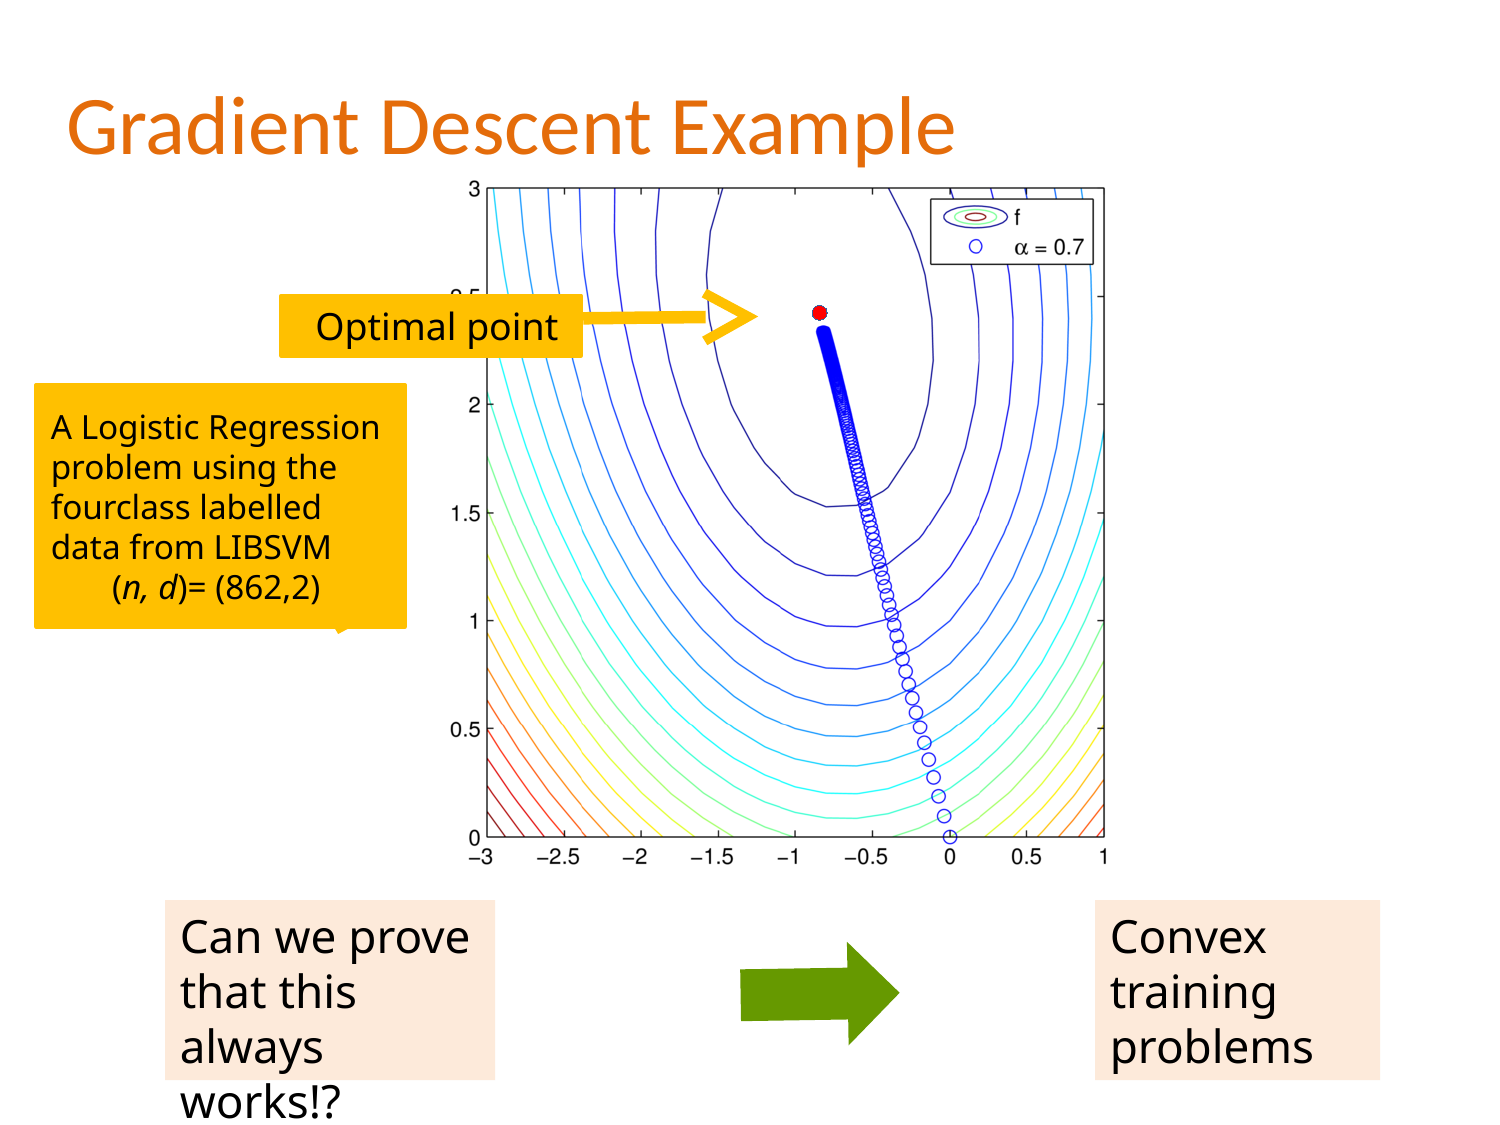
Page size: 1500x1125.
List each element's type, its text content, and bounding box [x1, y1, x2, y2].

text_box Gradient Descent Example [51, 27, 1432, 215]
text_box A Logistic Regression problem using the fourclass labelled data from LIBSVM (n, d)= (862,2) [36, 385, 406, 627]
text_box Can we prove that this always works!? [165, 900, 496, 1081]
text_box [812, 305, 828, 321]
text_box Convex training problems [1095, 900, 1381, 1081]
text_box [740, 941, 900, 1046]
text_box Optimal point [281, 295, 582, 356]
picture [383, 215, 1179, 924]
